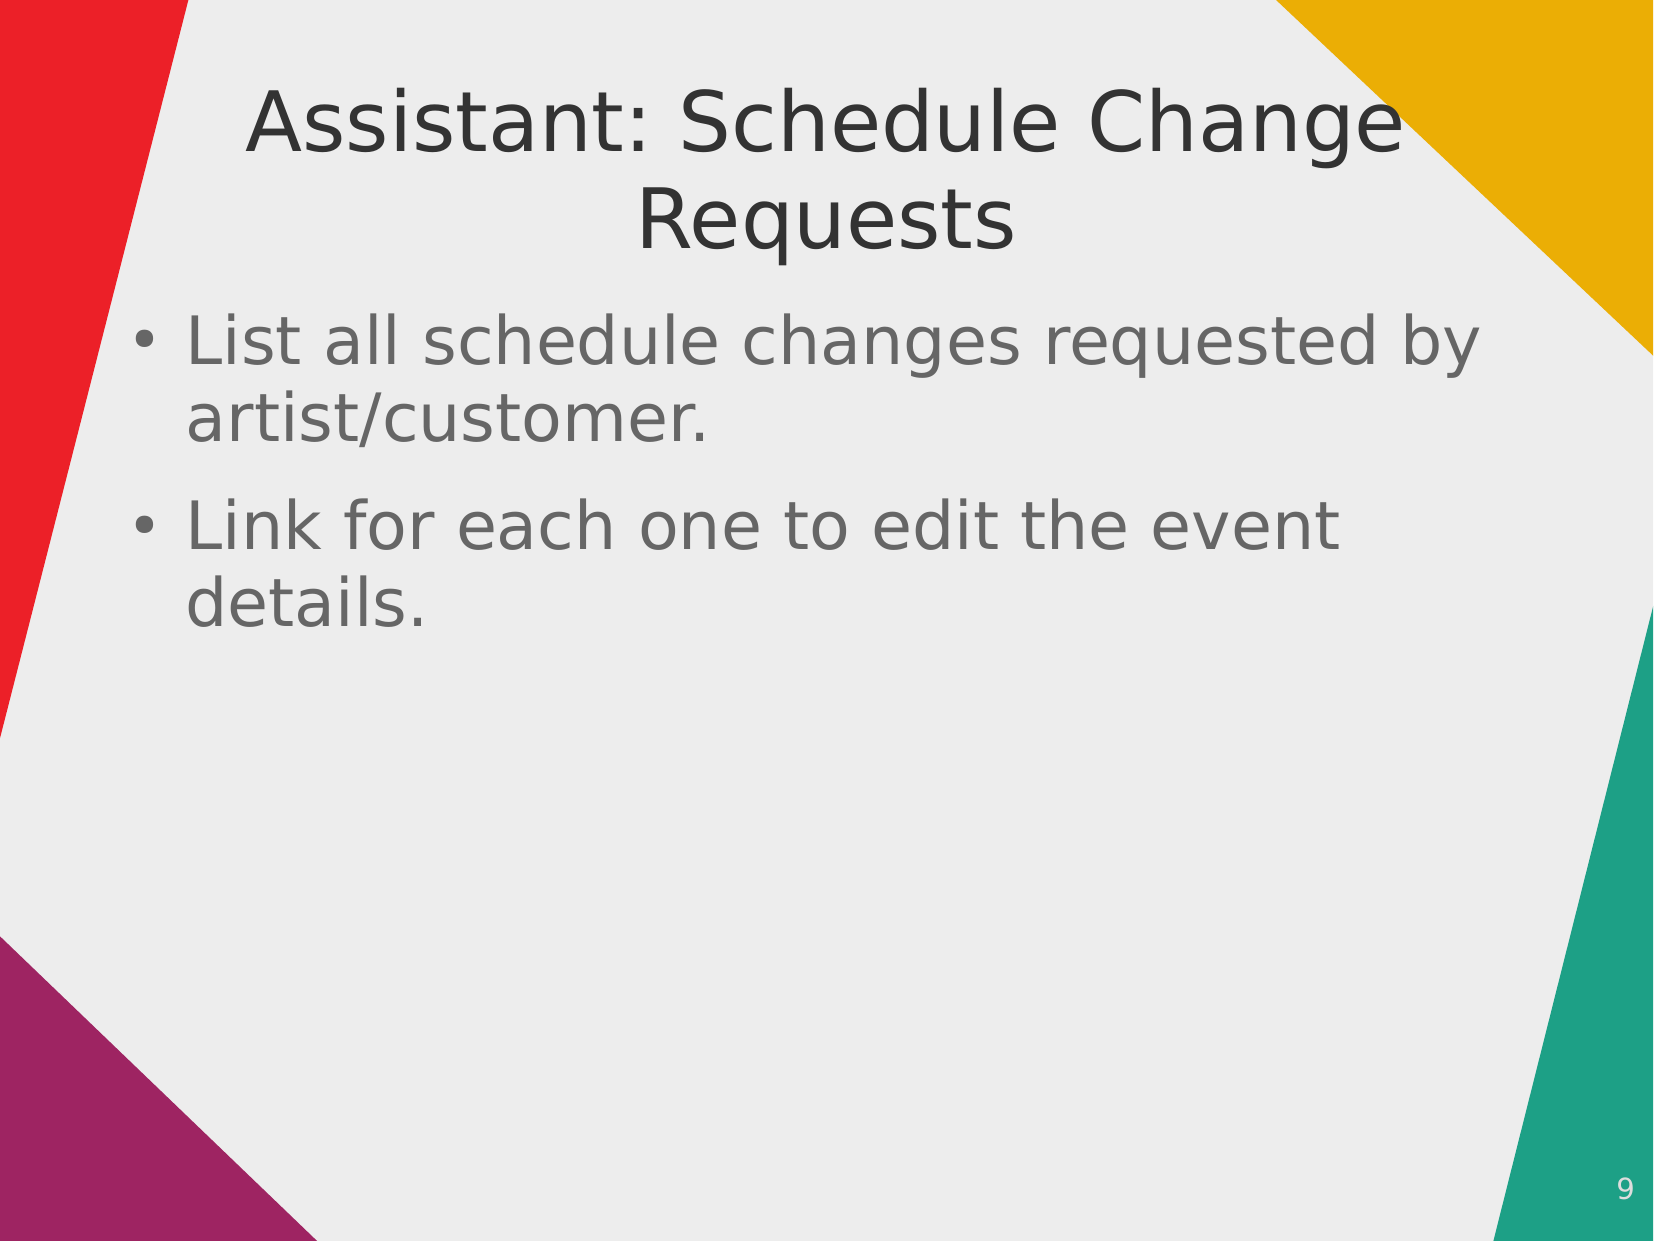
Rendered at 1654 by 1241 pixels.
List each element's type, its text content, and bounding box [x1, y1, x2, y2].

title Assistant: Schedule Change Requests [114, 73, 1539, 271]
list List all schedule changes requested by artist/customer. Link for each one to edit the event details. [114, 302, 1539, 1033]
